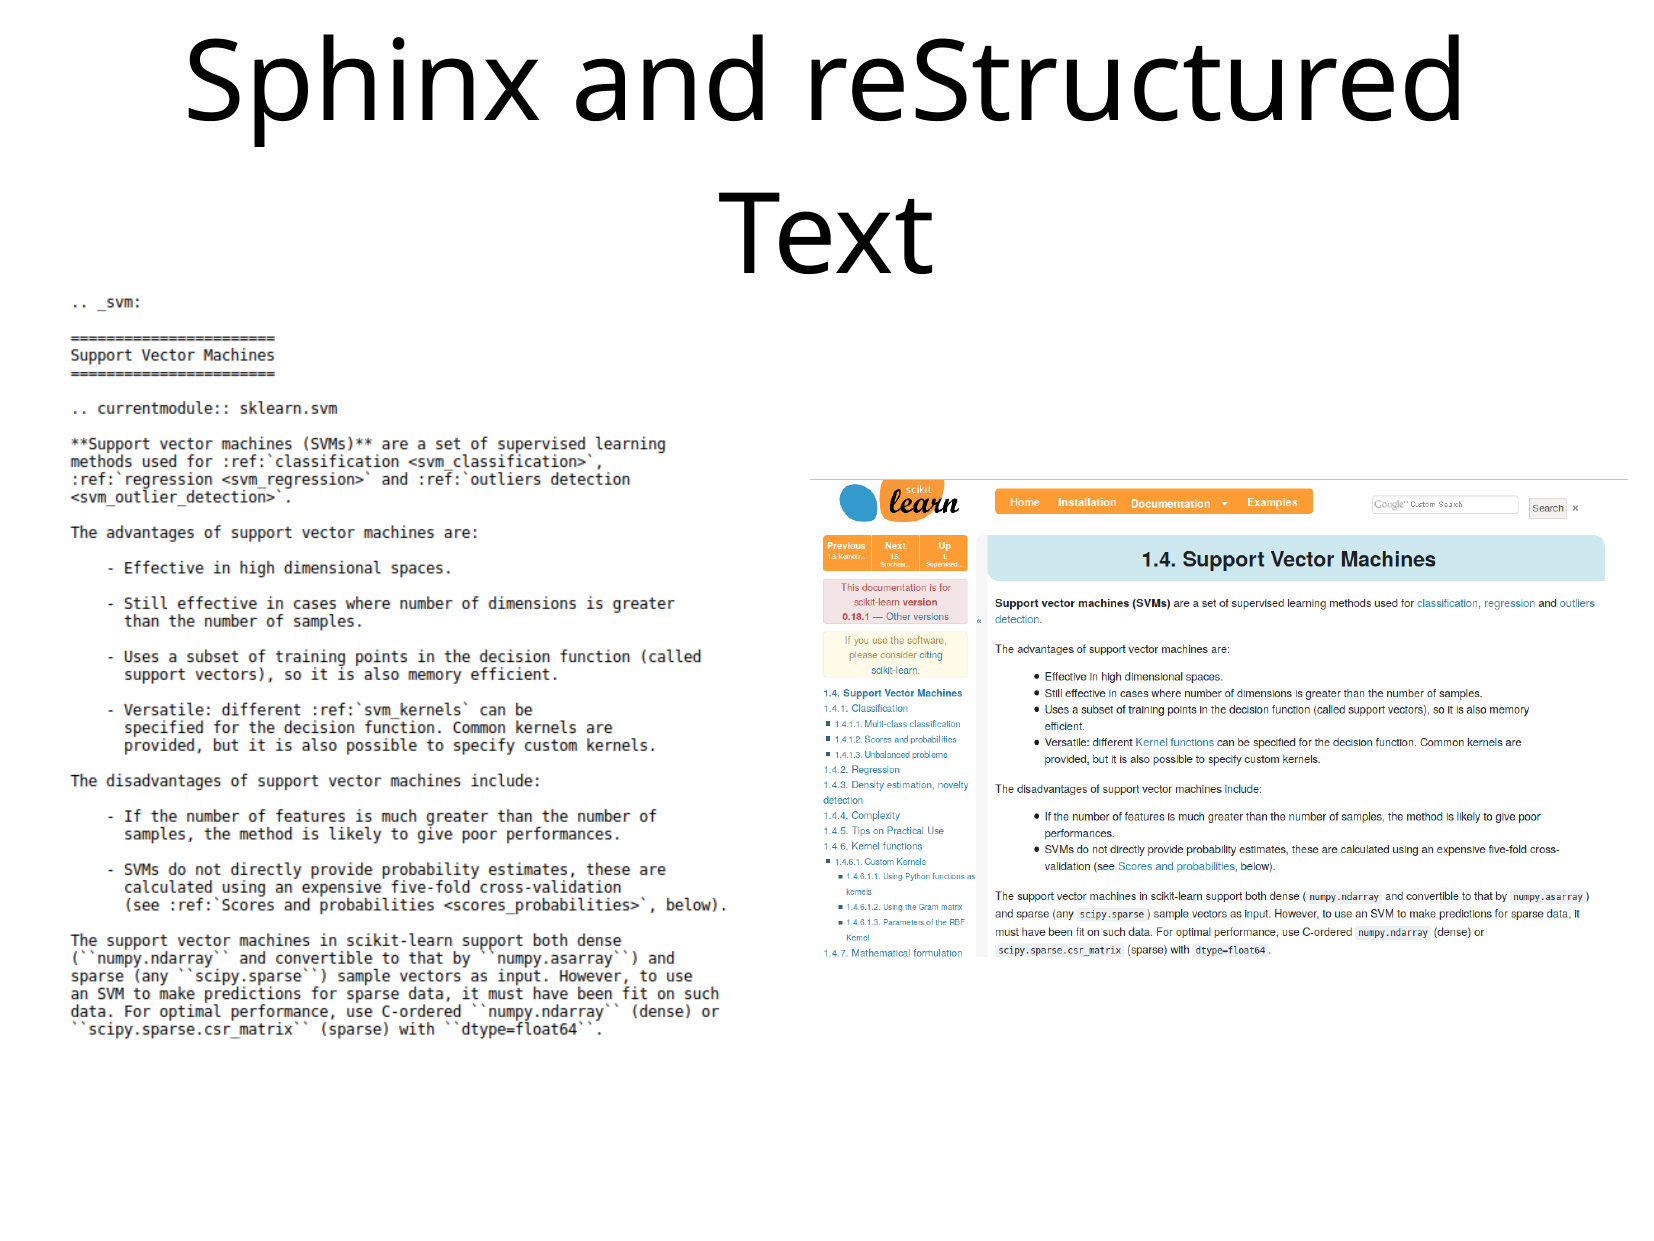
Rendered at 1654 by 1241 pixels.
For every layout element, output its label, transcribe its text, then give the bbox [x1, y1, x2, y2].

picture [63, 286, 751, 1051]
picture [810, 479, 1628, 957]
title Sphinx and reStructured Text [82, 49, 1571, 257]
